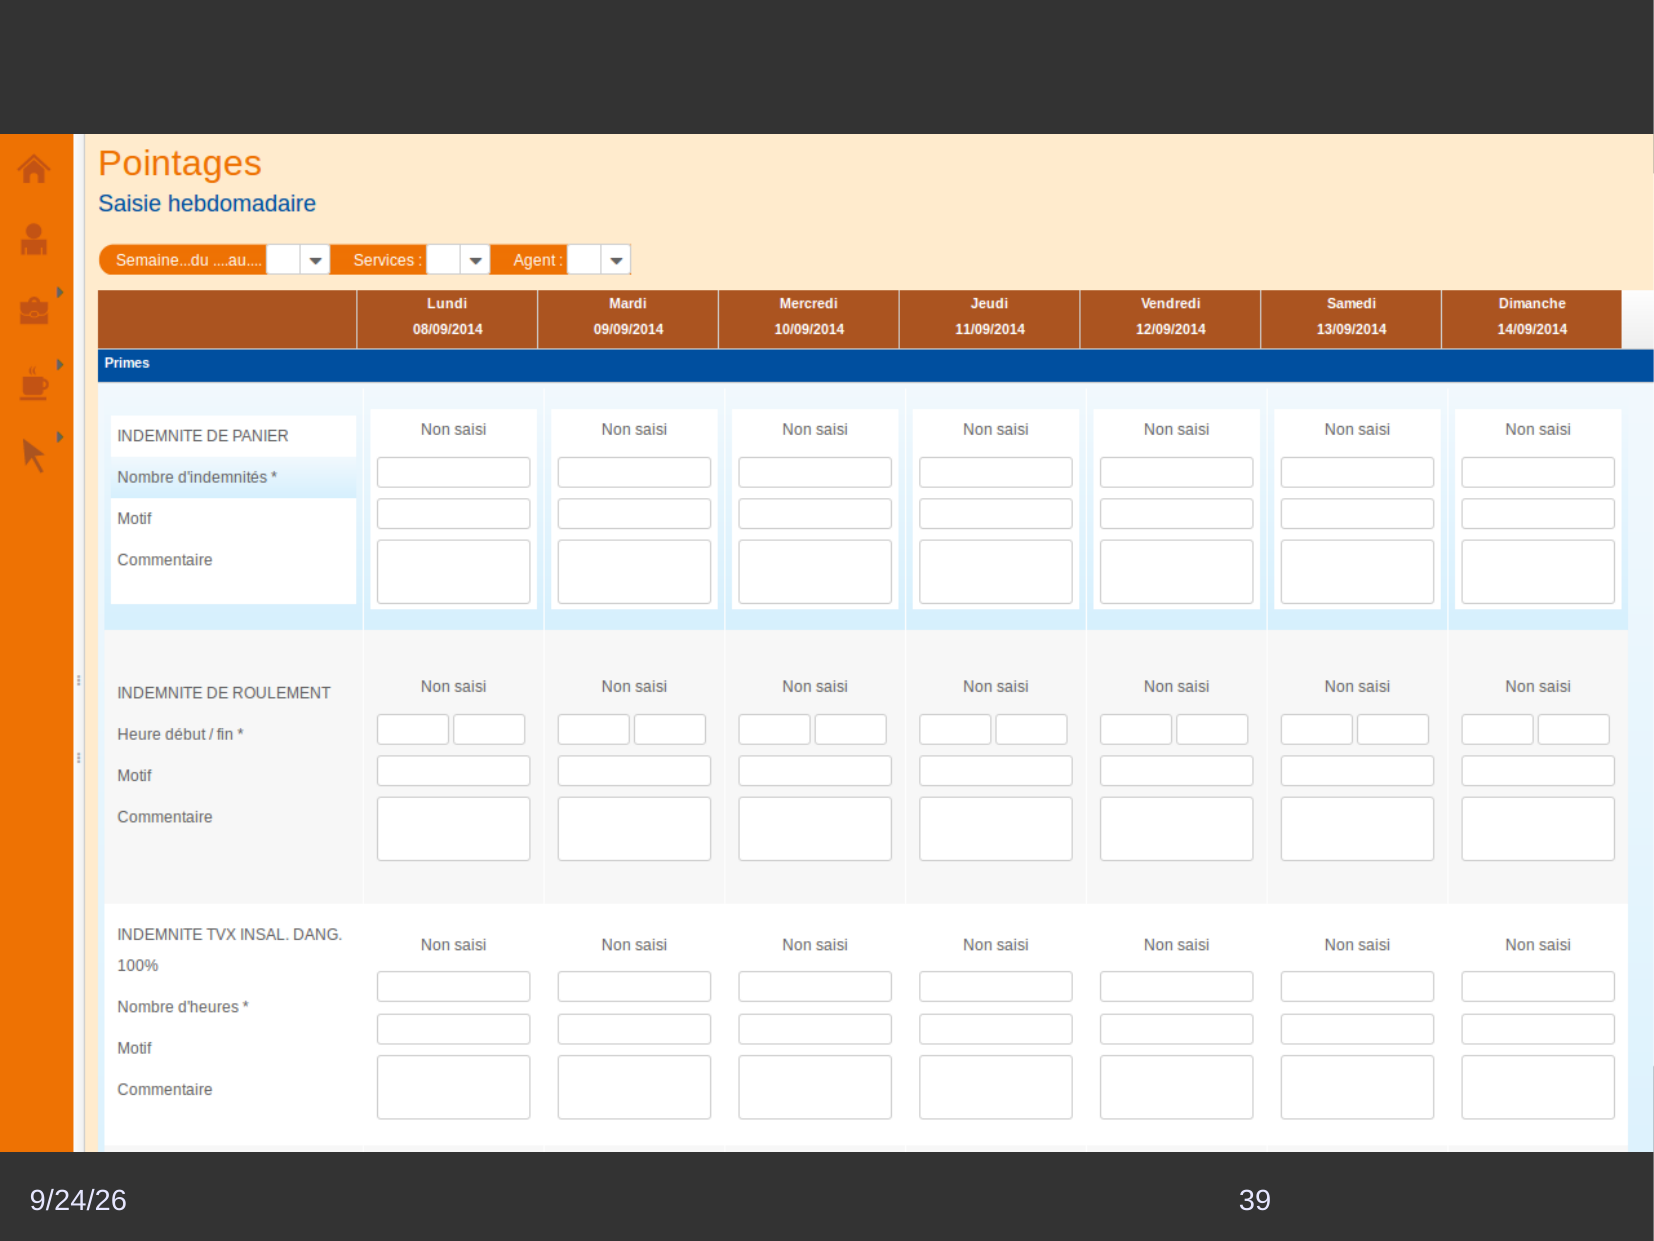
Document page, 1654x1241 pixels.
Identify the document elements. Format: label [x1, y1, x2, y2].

picture [0, 134, 1654, 1152]
text_box [1238, 1181, 1625, 1241]
text_box [29, 1181, 566, 1241]
